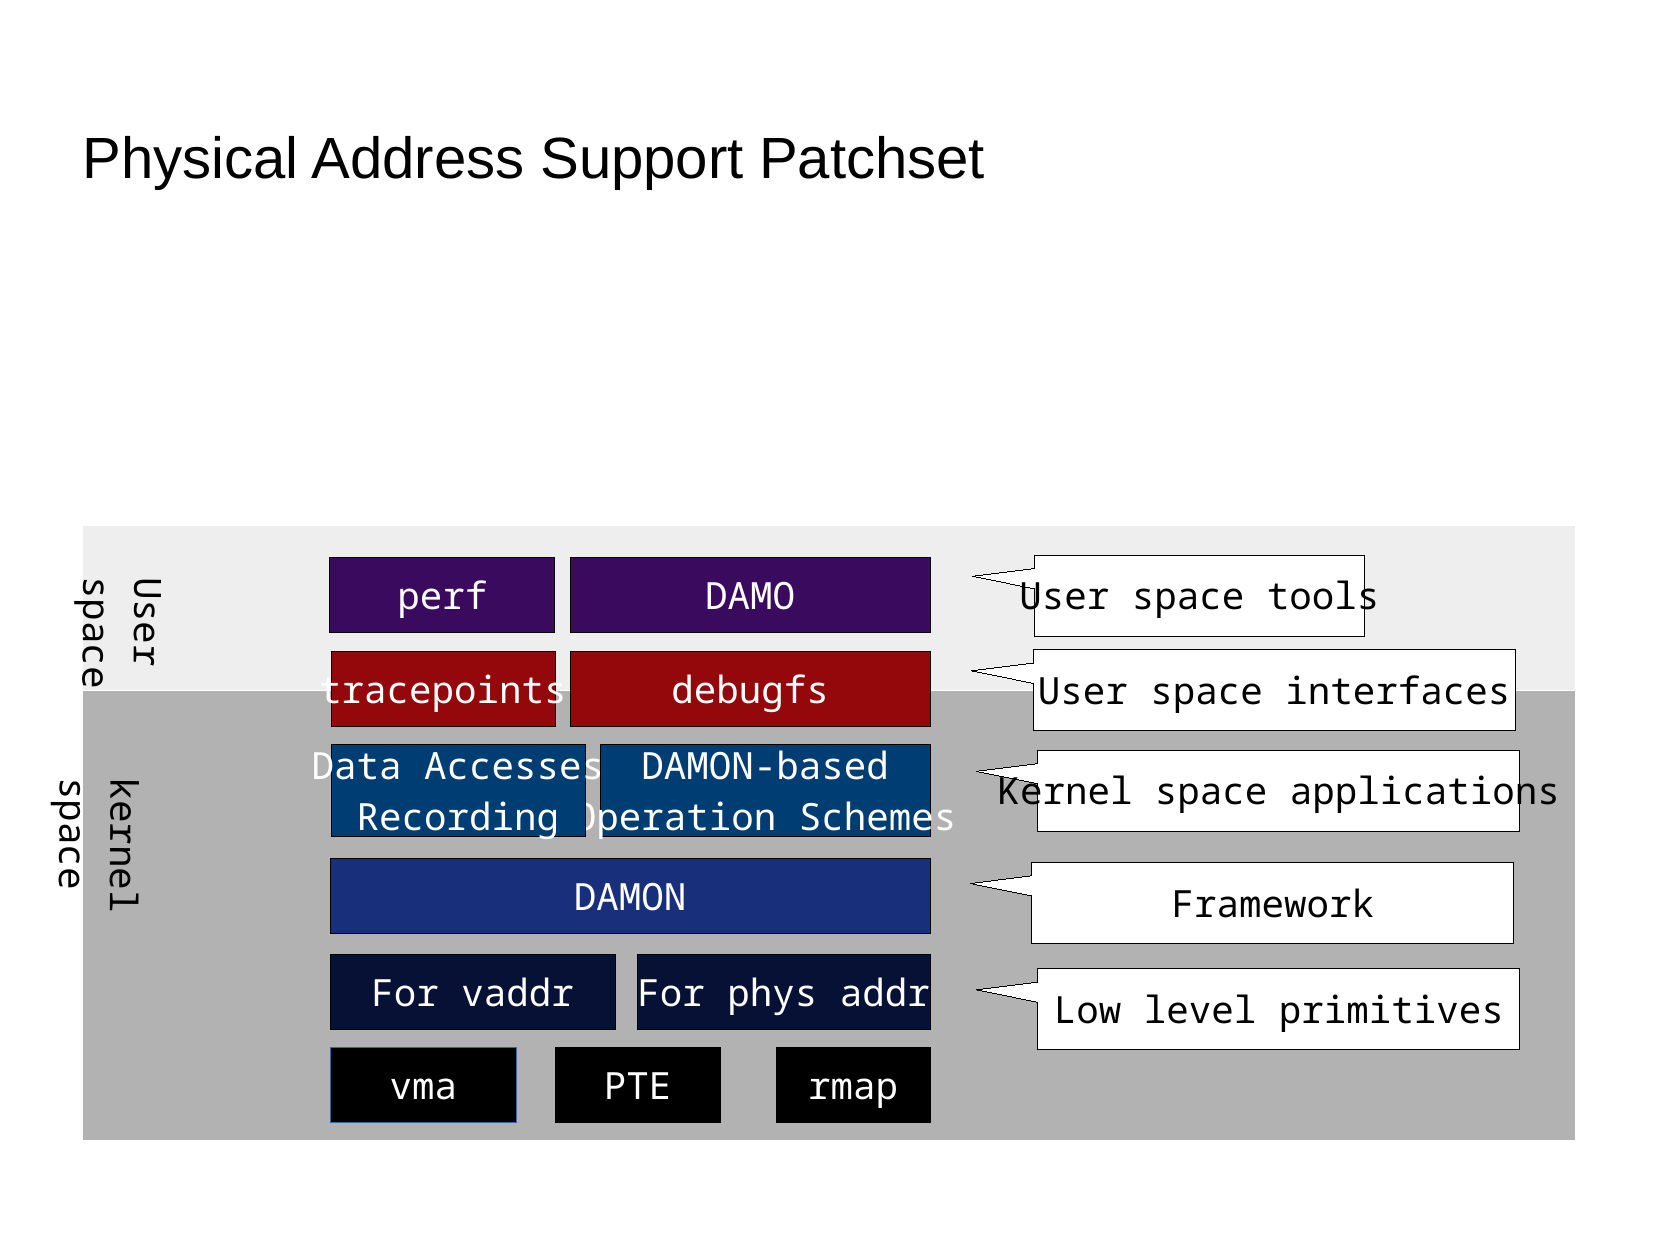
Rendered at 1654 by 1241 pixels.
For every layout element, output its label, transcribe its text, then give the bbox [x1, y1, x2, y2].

text_box Kernel space applications [976, 750, 1520, 832]
text_box For vaddr [330, 954, 616, 1030]
text_box debugfs [570, 651, 931, 727]
text_box Low level primitives [976, 968, 1520, 1050]
text_box PTE [555, 1047, 721, 1123]
text_box [85, 605, 91, 615]
text_box [82, 604, 91, 651]
text_box rmap [776, 1047, 931, 1123]
text_box DAMO [570, 557, 931, 633]
text_box DAMON [330, 858, 931, 934]
title Physical Address Support Patchset [82, 108, 1571, 210]
text_box User space interfaces [971, 649, 1516, 731]
text_box DAMON-based Operation Schemes [600, 744, 931, 837]
text_box [82, 525, 1576, 1141]
text_box [85, 627, 91, 637]
text_box For phys addr [637, 954, 931, 1030]
text_box tracepoints [331, 651, 556, 727]
text_box perf [329, 557, 555, 633]
text_box vma [330, 1047, 517, 1123]
text_box User space tools [972, 555, 1365, 637]
text_box Data Accesses Recording [331, 744, 586, 837]
text_box [82, 650, 90, 674]
text_box Framework [970, 862, 1514, 944]
text_box User space [89, 562, 182, 830]
text_box kernel space [100, 829, 158, 1032]
